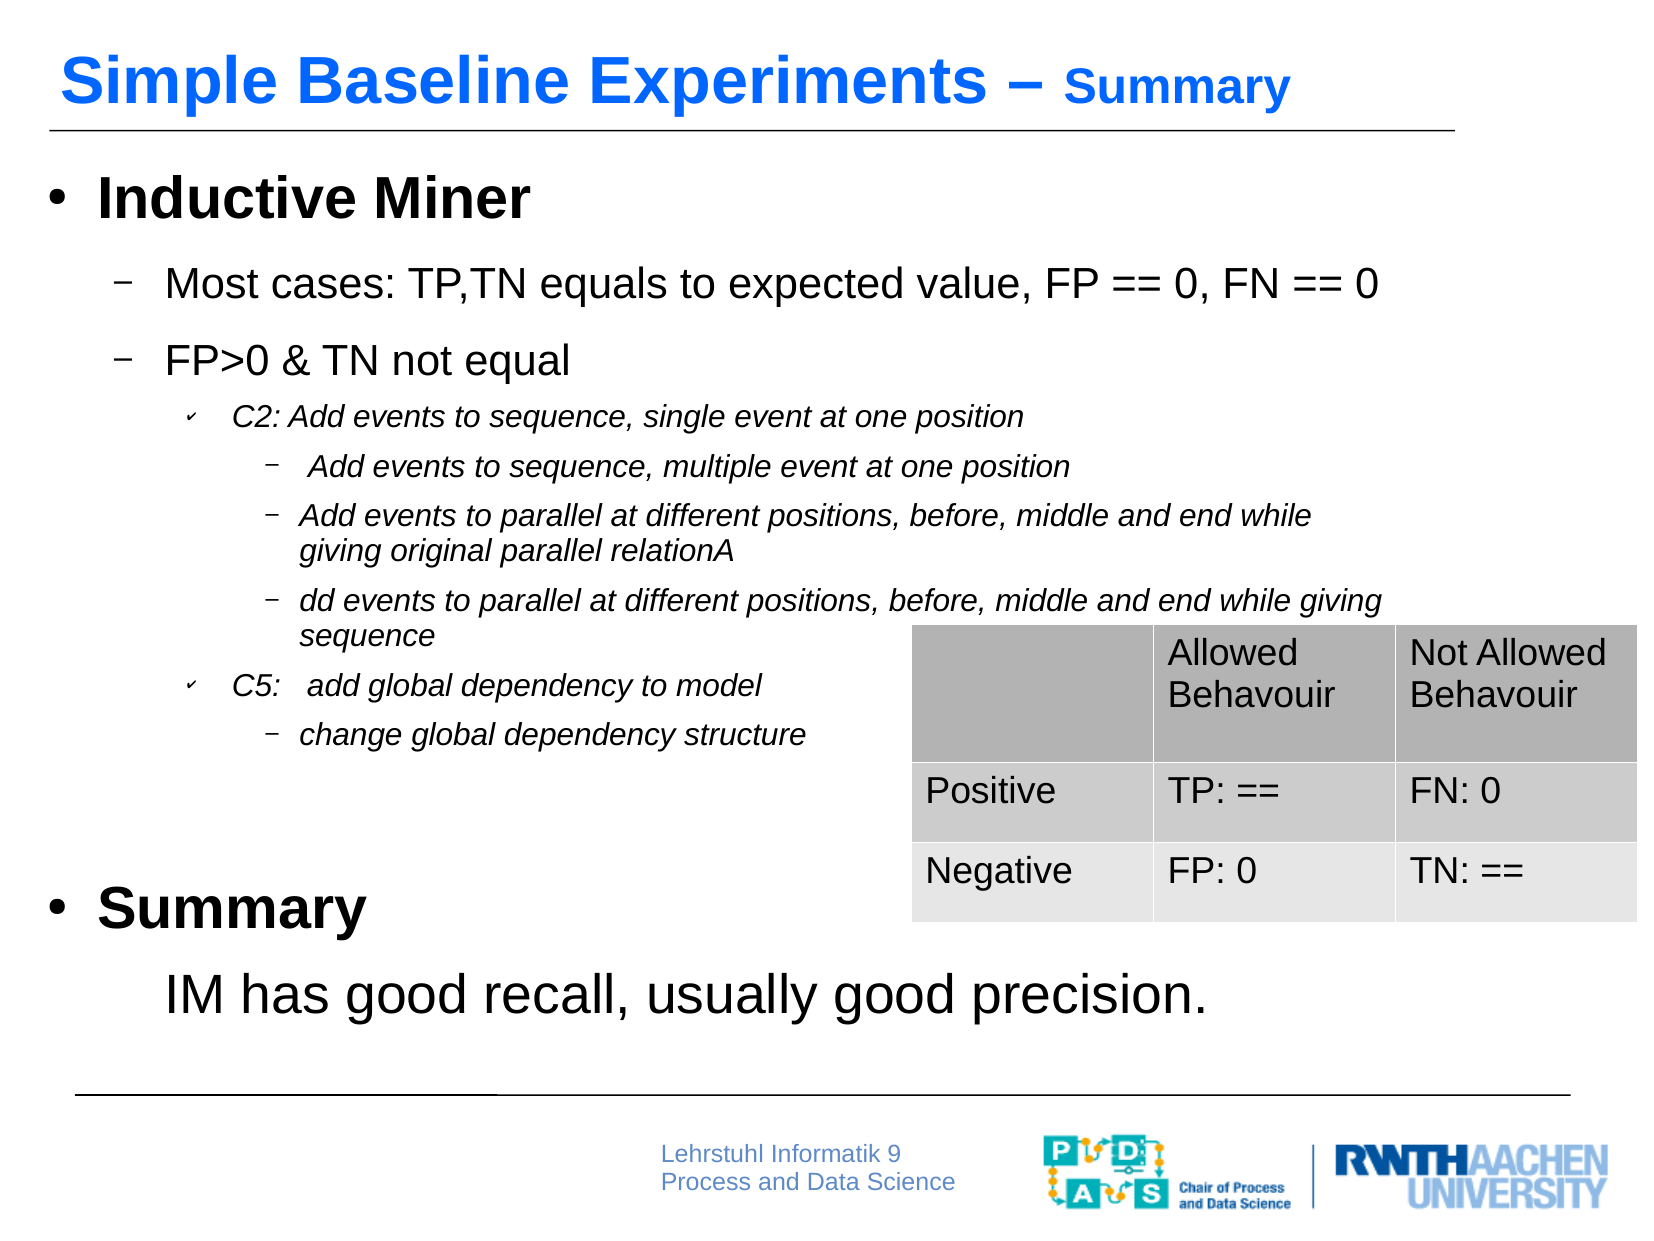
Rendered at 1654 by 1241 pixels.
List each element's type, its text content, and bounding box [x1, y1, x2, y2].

table_header Allowed Behavouir [1387, 625, 1395, 762]
picture [1005, 1090, 1647, 1241]
table_cell FN: 0 [1396, 763, 1637, 842]
table_cell FP: 0 [1387, 843, 1395, 922]
title Simple Baseline Experiments – Summary [60, 30, 1549, 131]
table_cell TP: == [1387, 763, 1395, 842]
table_header Not Allowed Behavouir [1396, 625, 1637, 762]
list Inductive Miner Most cases: TP,TN equals to expected value, FP == 0, FN == 0 FP>0 & TN not equal C2: Add events to sequence, single event at one position Add events to sequence, multiple event at one position Add events to parallel at different positions, before, middle and end while giving original parallel relationA dd events to parallel at different positions, before, middle and end while giving sequence C5: add global dependency to model change global dependency structure Summary IM has good recall, usually good precision. [30, 165, 1387, 1051]
table_cell TN: == [1396, 843, 1637, 922]
